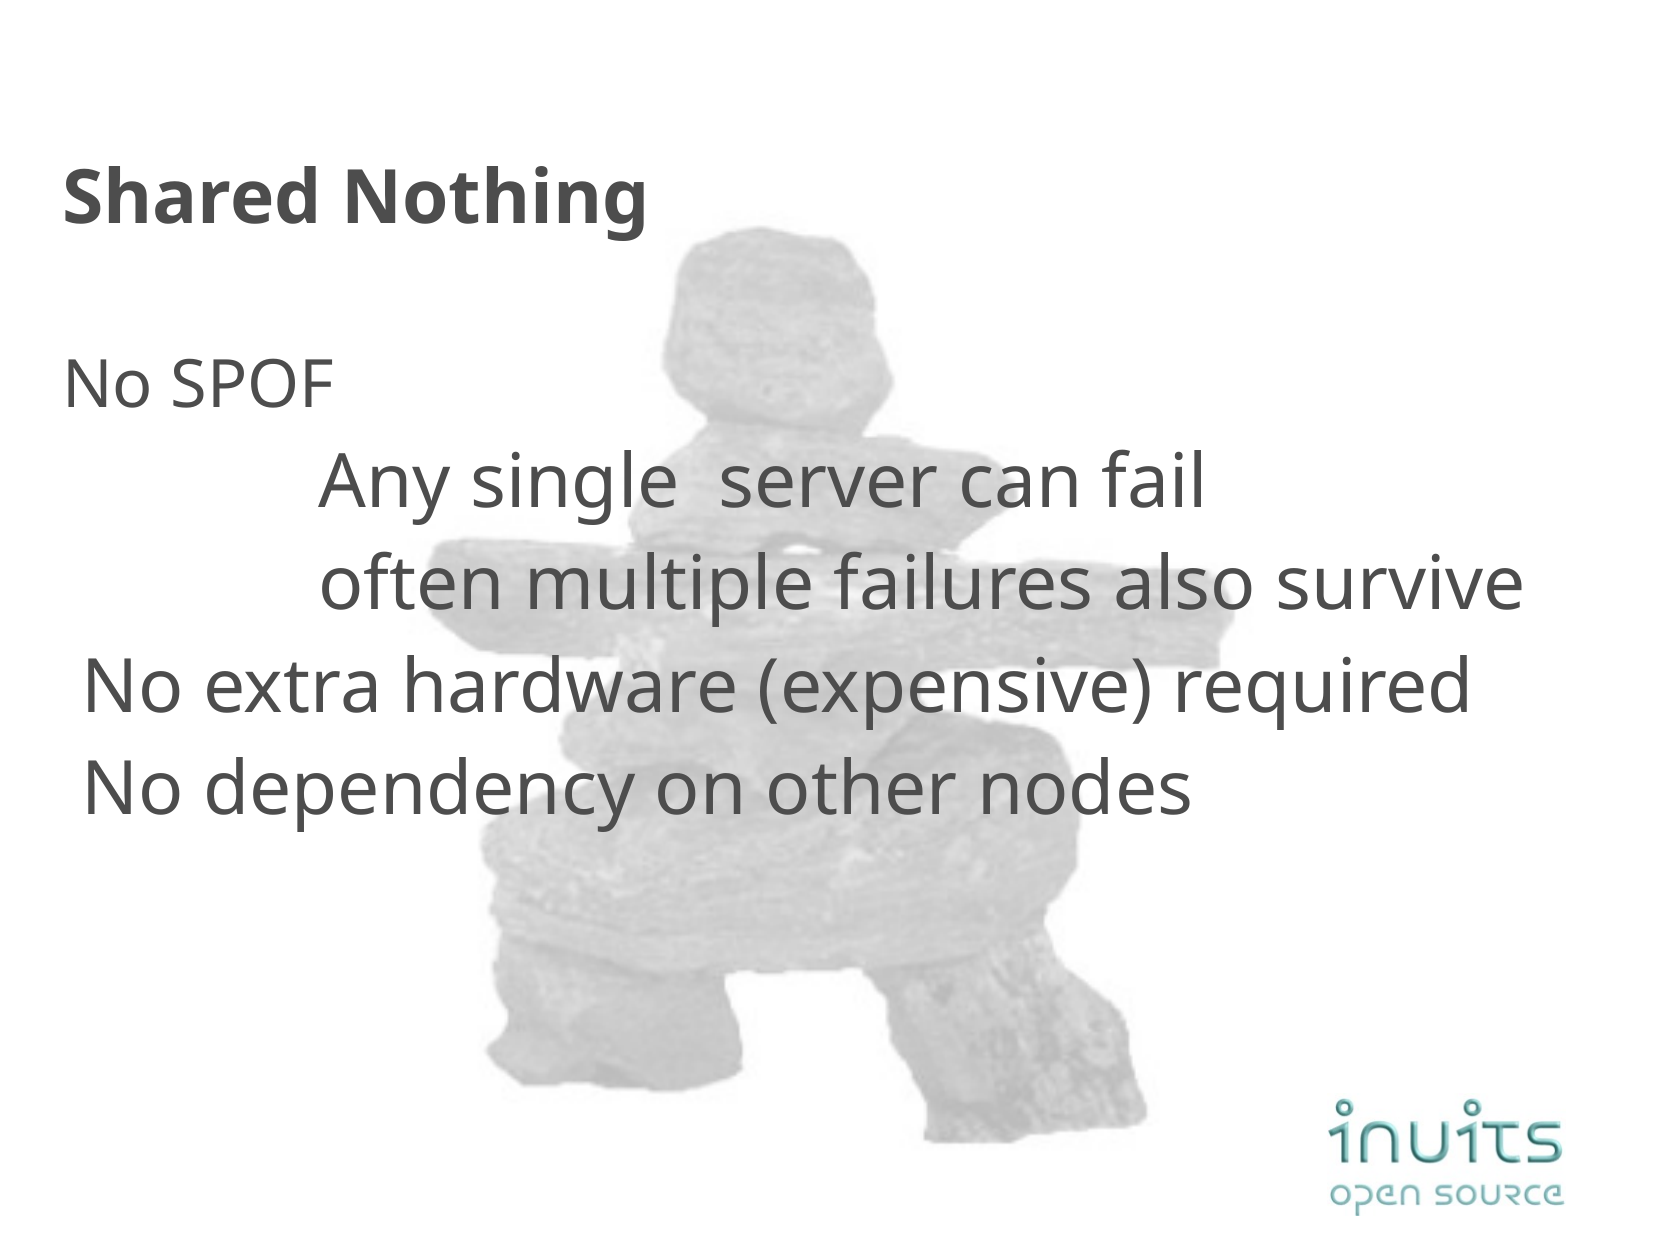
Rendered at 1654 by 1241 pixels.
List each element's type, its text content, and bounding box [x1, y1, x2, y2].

text_box Shared Nothing No SPOF Any single server can fail often multiple failures also survive No extra hardware (expensive) required No dependency on other nodes [47, 135, 1627, 1241]
